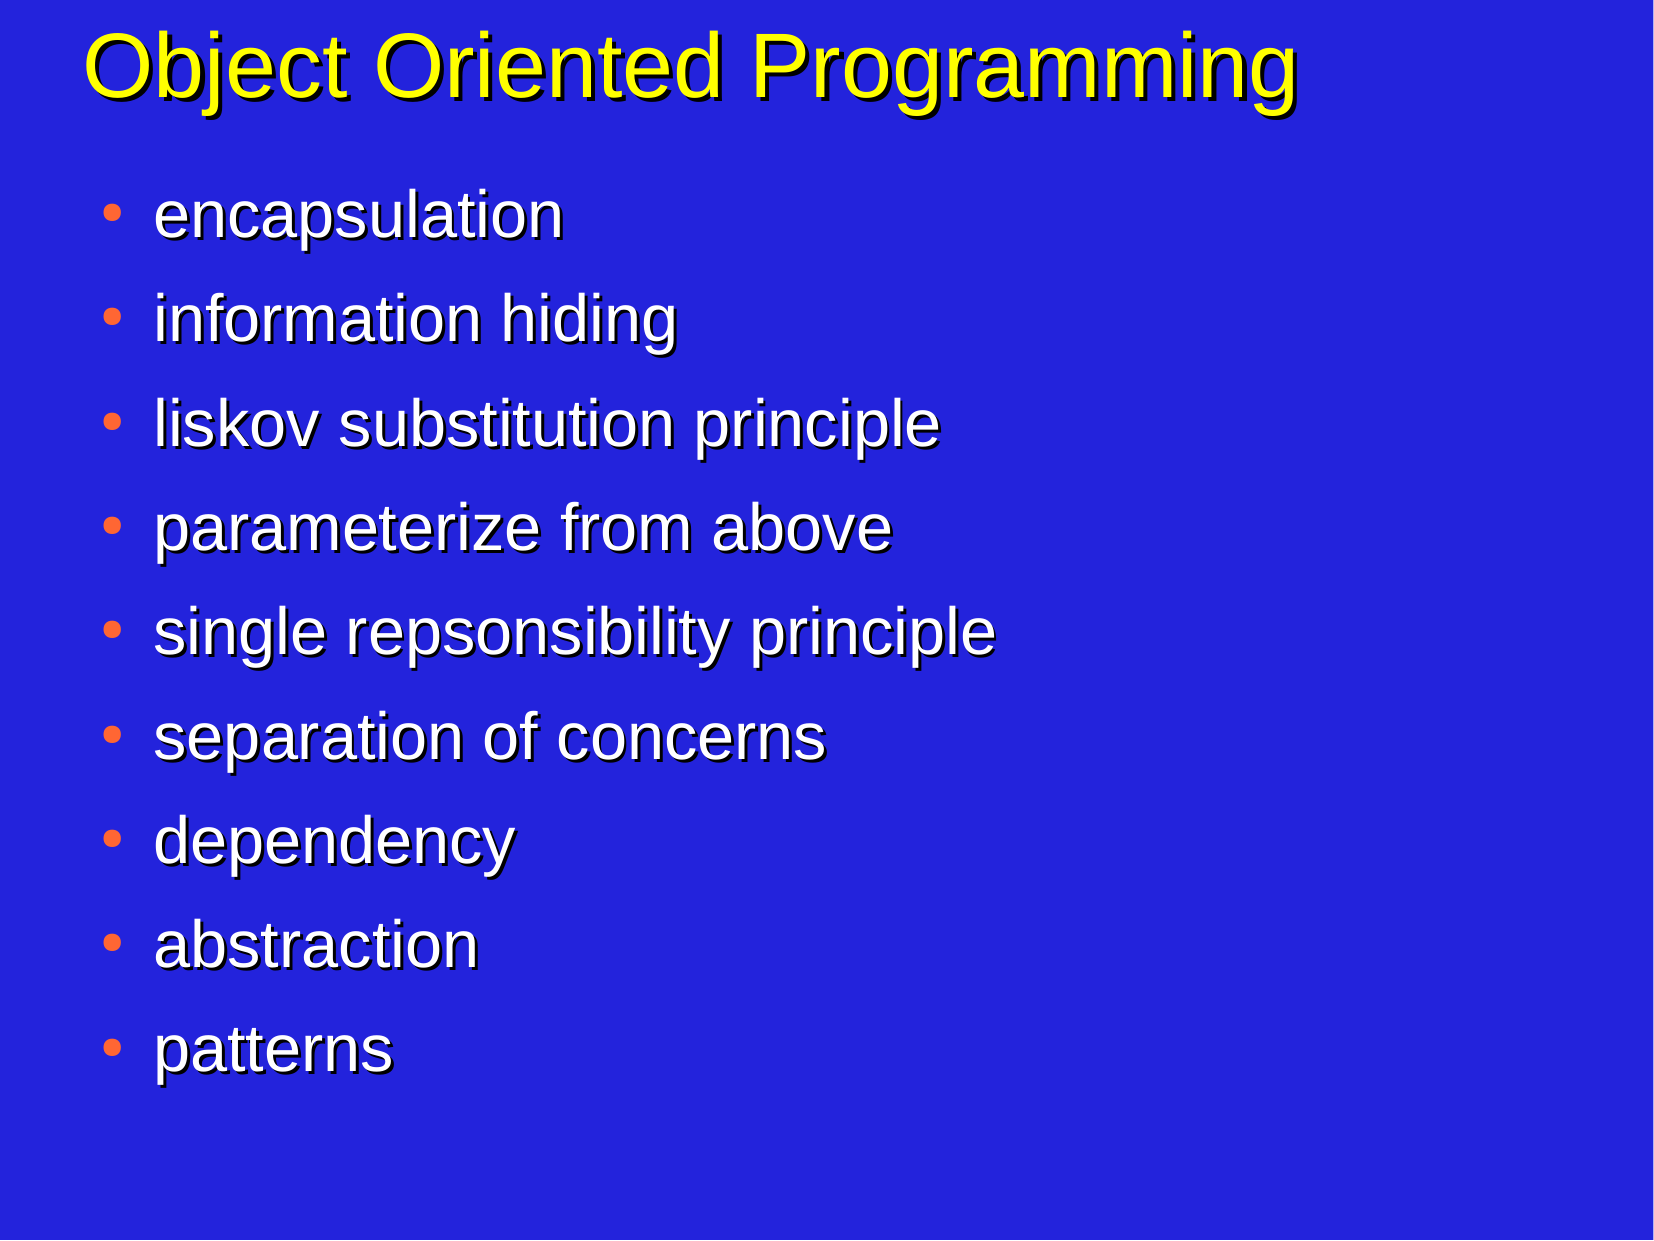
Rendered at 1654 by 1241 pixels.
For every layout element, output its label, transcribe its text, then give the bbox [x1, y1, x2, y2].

title Object Oriented Programming [82, 2, 1571, 130]
list encapsulation information hiding liskov substitution principle parameterize from above single repsonsibility principle separation of concerns dependency abstraction patterns [82, 177, 1571, 1182]
